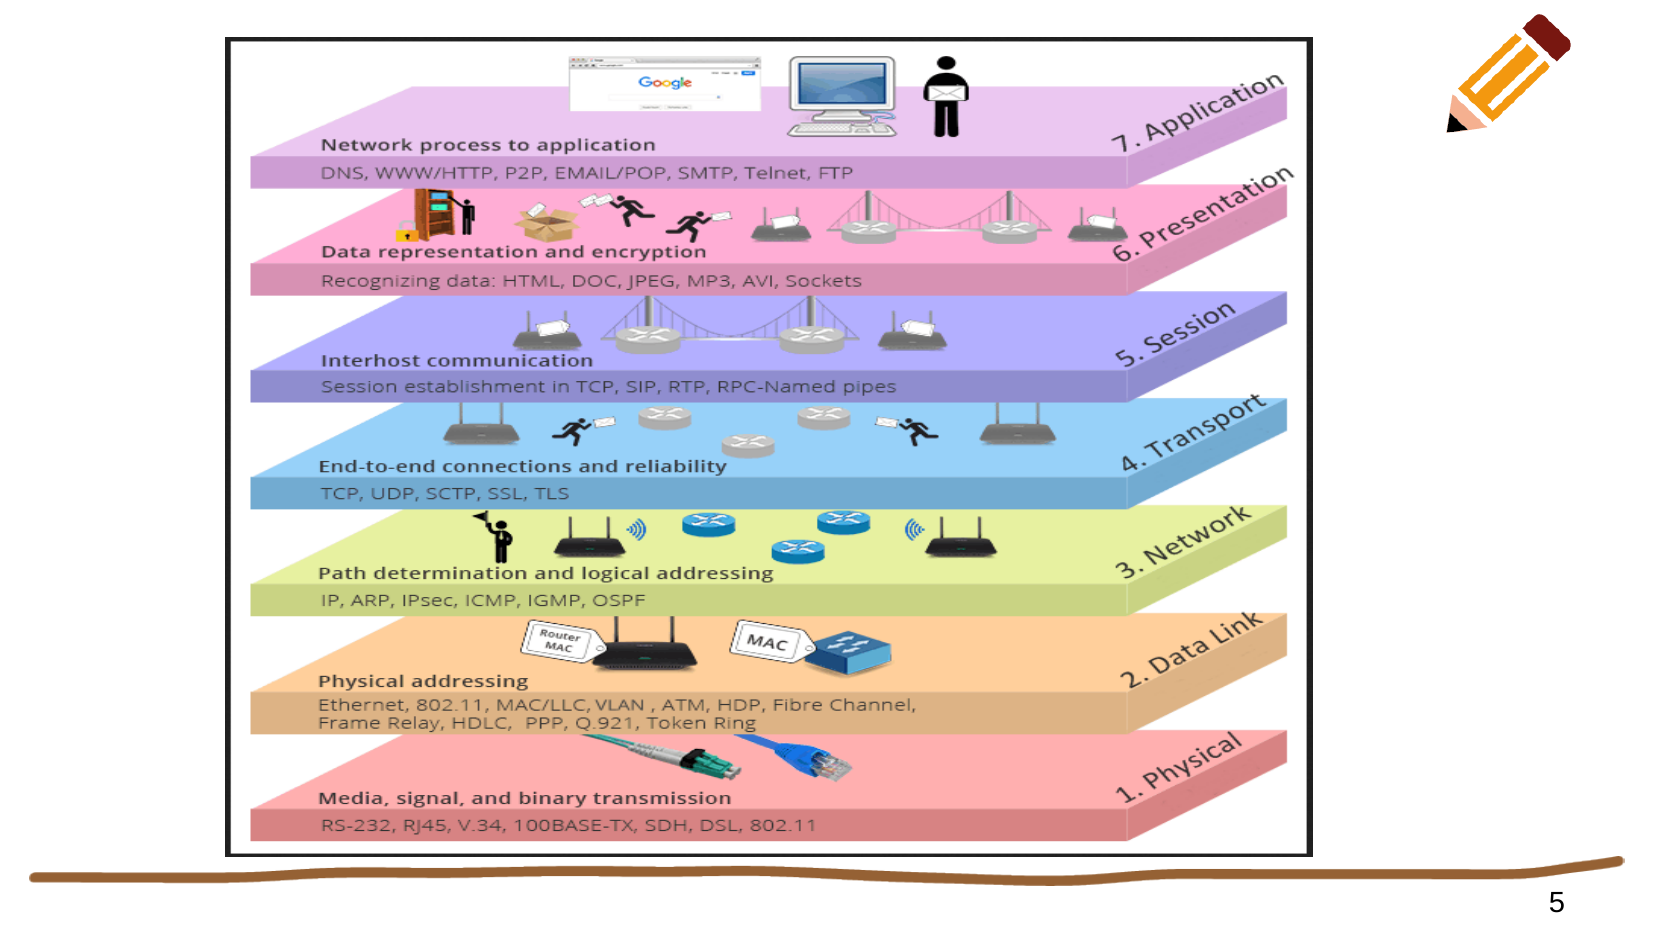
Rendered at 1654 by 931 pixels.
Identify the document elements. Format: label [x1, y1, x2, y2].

picture [1446, 14, 1571, 133]
picture [29, 37, 1625, 886]
